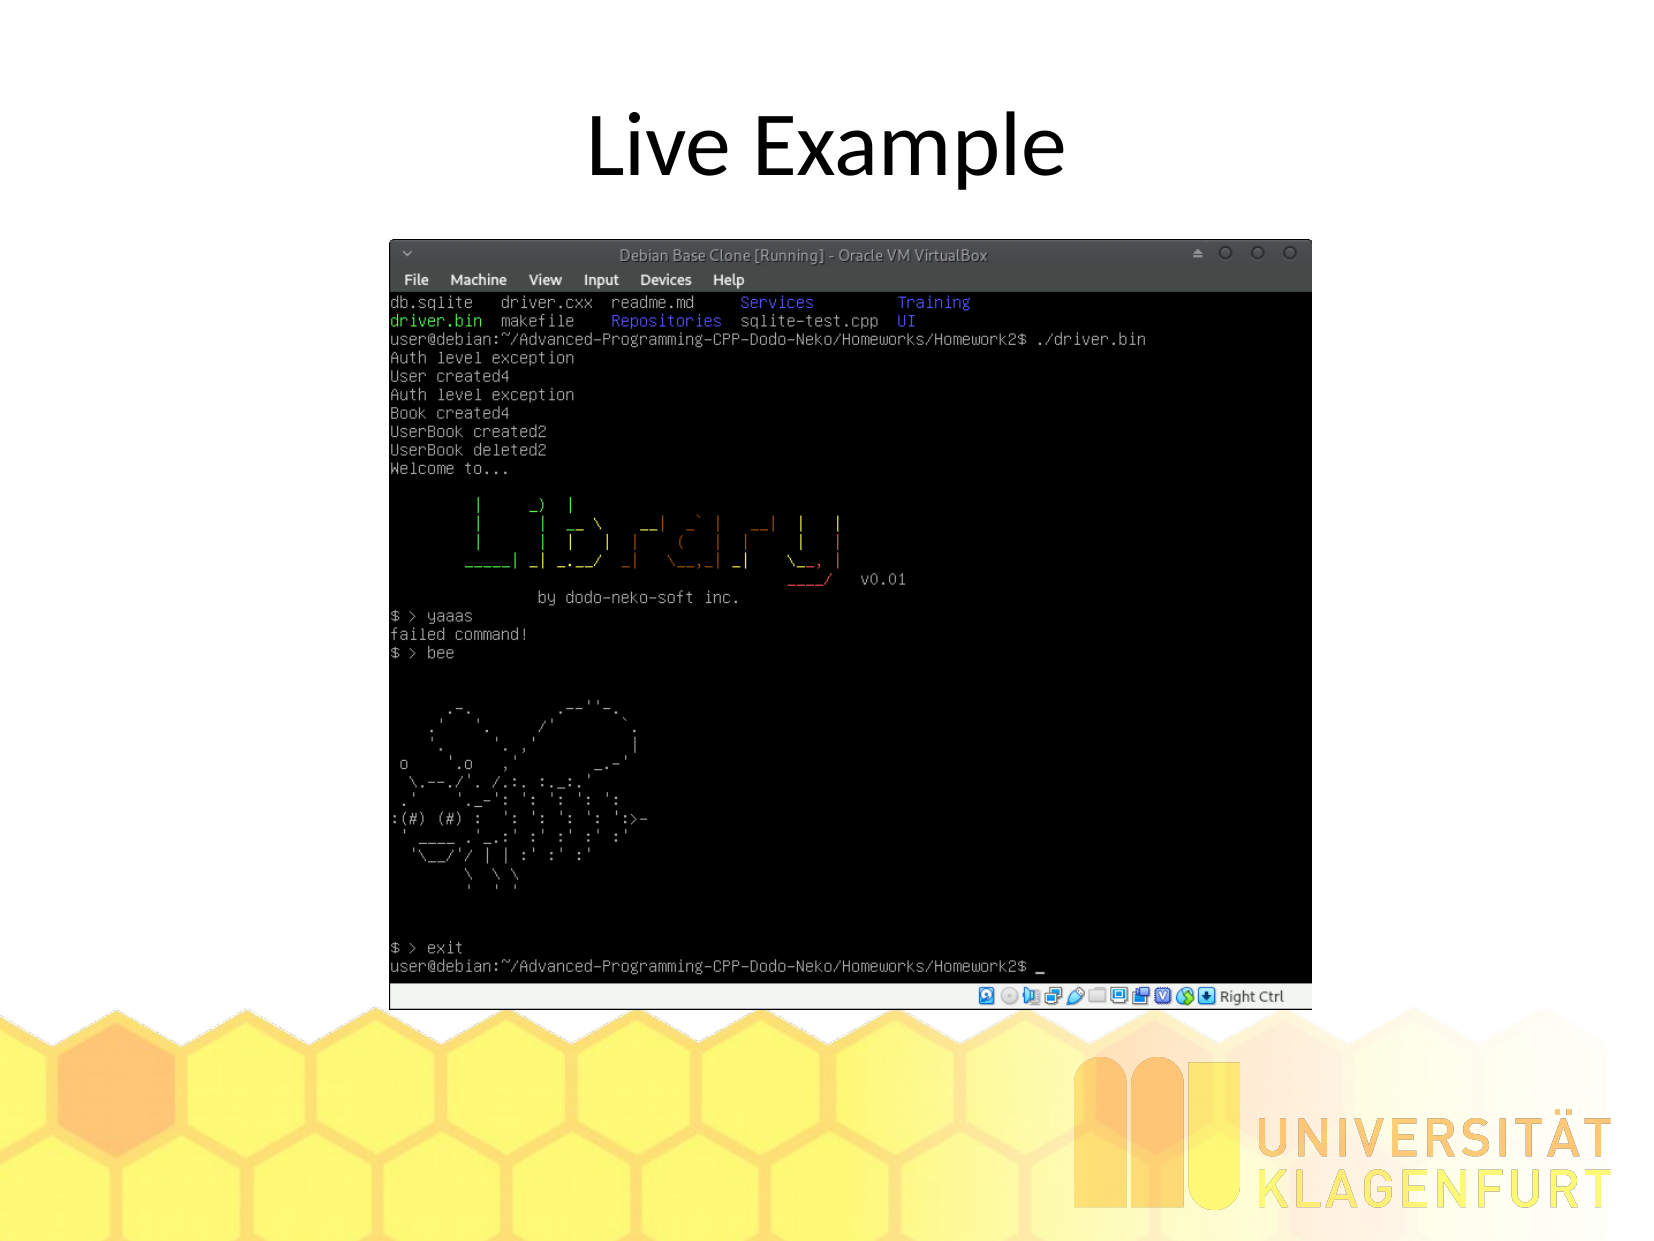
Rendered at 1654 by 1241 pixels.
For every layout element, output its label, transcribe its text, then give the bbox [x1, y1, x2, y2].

picture [0, 239, 1611, 1241]
title Live Example [82, 49, 1571, 257]
